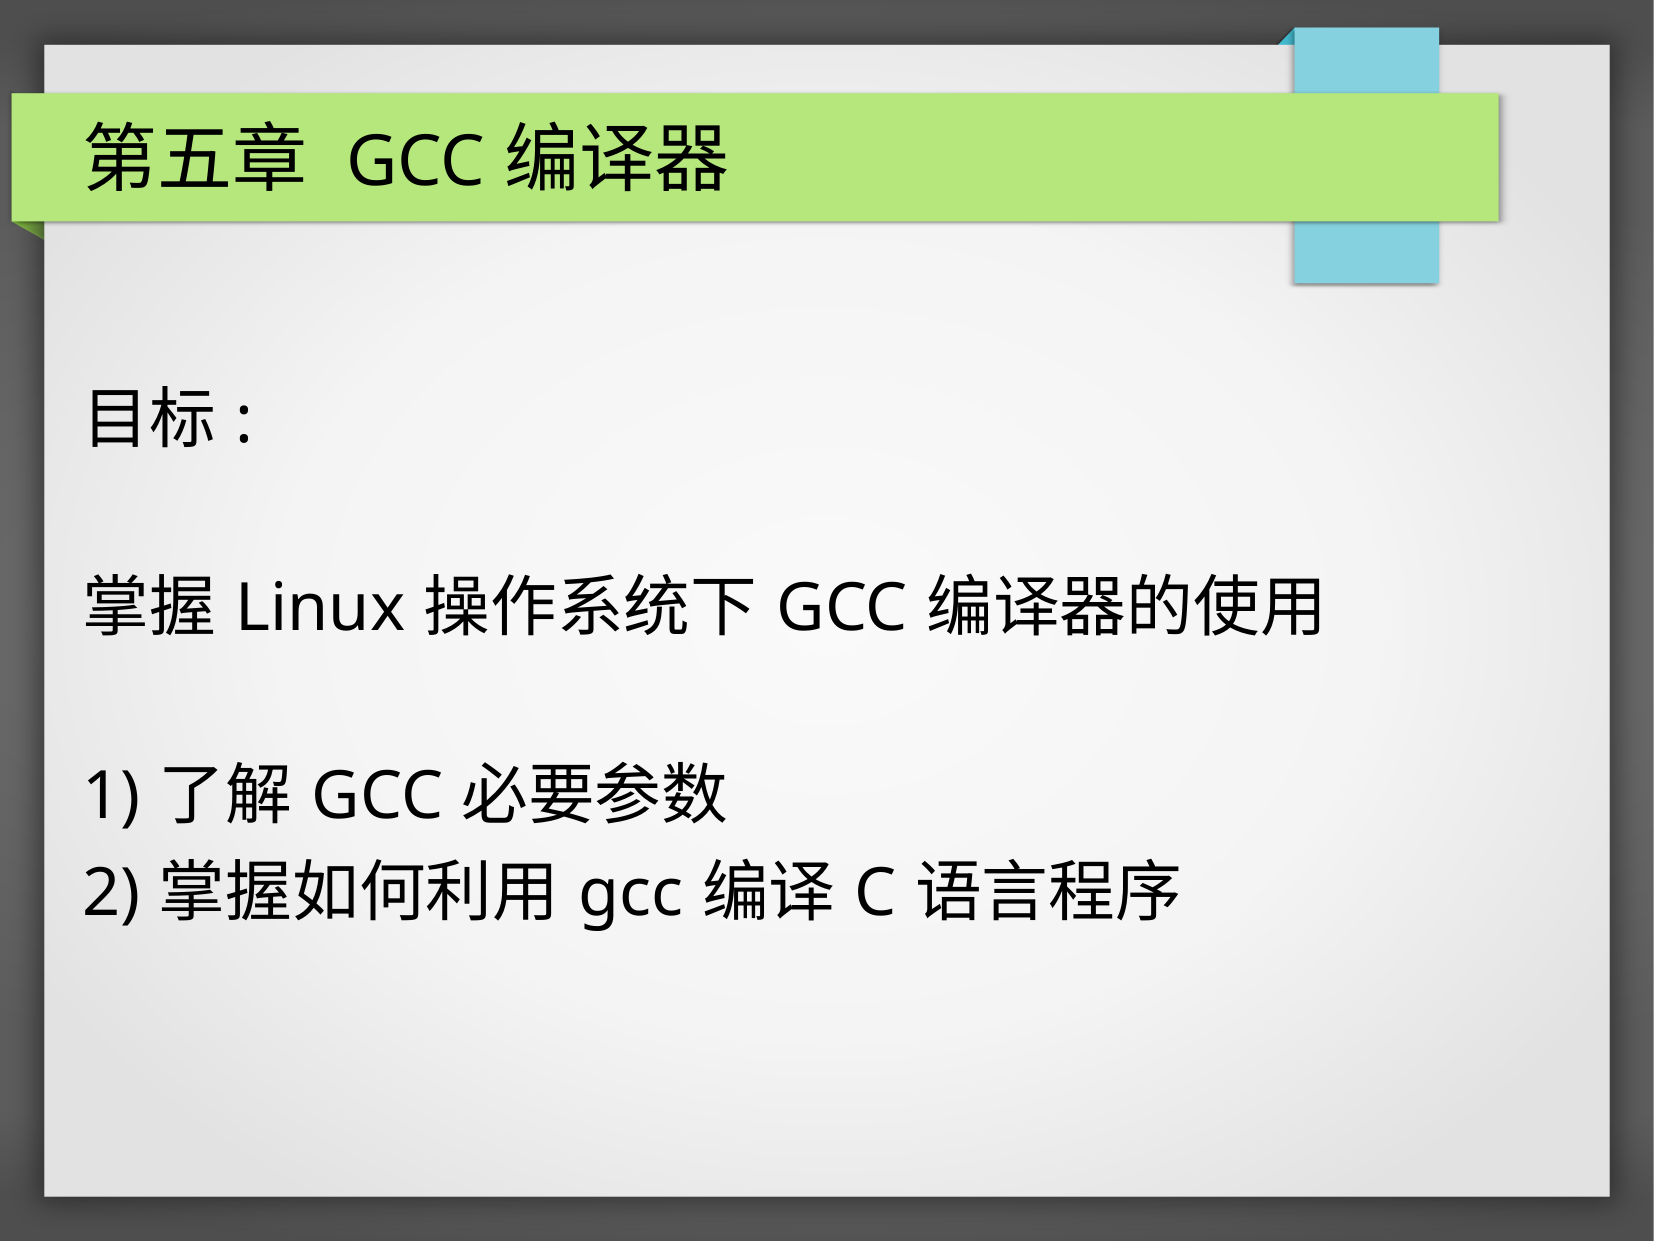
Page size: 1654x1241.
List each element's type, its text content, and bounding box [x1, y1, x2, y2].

picture [0, 0, 1654, 1241]
subtitle 目标: 掌握Linux操作系统下GCC编译器的使用 1)了解GCC必要参数 2)掌握如何利用gcc编译C语言程序 [82, 290, 1571, 1010]
title 第五章 GCC编译器 [82, 49, 1571, 257]
